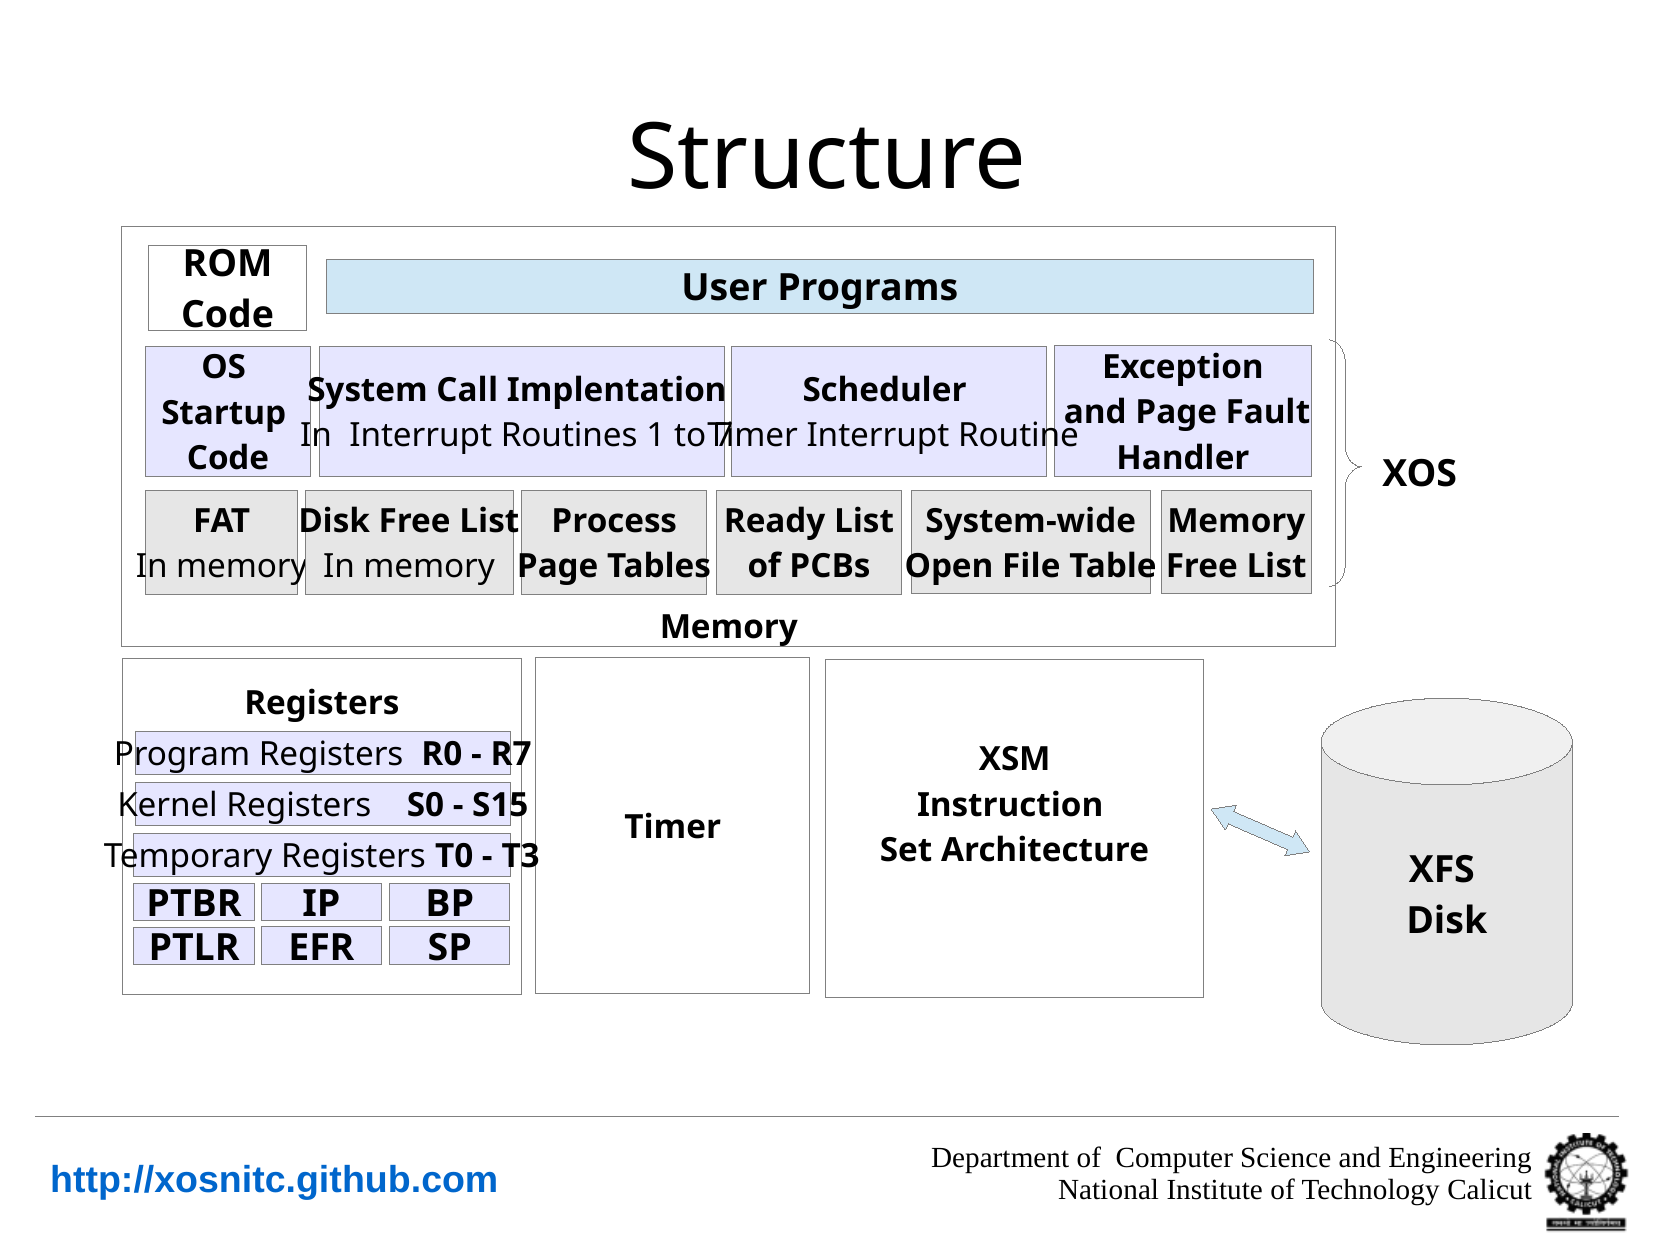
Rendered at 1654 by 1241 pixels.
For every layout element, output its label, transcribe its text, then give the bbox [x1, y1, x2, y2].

text_box Program Registers R0 - R7 [135, 731, 511, 775]
text_box Registers [122, 805, 522, 995]
title Structure [82, 49, 1571, 257]
text_box BP [389, 883, 510, 921]
text_box EFR [261, 926, 382, 965]
text_box PTBR [133, 883, 255, 921]
text_box Ready List of PCBs [716, 490, 902, 595]
text_box Kernel Registers S0 - S15 [135, 782, 511, 826]
text_box ROM Code [148, 245, 307, 331]
text_box System-wide Open File Table [911, 490, 1151, 594]
text_box Scheduler Timer Interrupt Routine [731, 346, 1047, 477]
text_box OS Startup Code [145, 346, 311, 477]
text_box Memory Free List [1161, 490, 1312, 594]
text_box XOS [1367, 439, 1457, 497]
text_box Timer [535, 657, 810, 994]
text_box FAT In memory [145, 490, 298, 595]
text_box Temporary Registers T0 - T3 [133, 833, 511, 877]
text_box SP [389, 926, 510, 965]
text_box Exception and Page Fault Handler [1054, 345, 1312, 477]
text_box Registers [122, 658, 522, 804]
text_box [1211, 805, 1310, 856]
text_box Process Page Tables [521, 490, 707, 595]
text_box XSM Instruction Set Architecture [825, 659, 1204, 998]
text_box XFS Disk [1321, 746, 1573, 1045]
text_box Memory [121, 257, 1336, 647]
text_box IP [261, 883, 382, 921]
text_box PTLR [133, 927, 255, 965]
text_box System Call Implentation In Interrupt Routines 1 to 7 [319, 346, 725, 477]
picture [1542, 1133, 1630, 1234]
text_box Disk Free List In memory [305, 490, 514, 595]
text_box User Programs [326, 259, 1314, 314]
